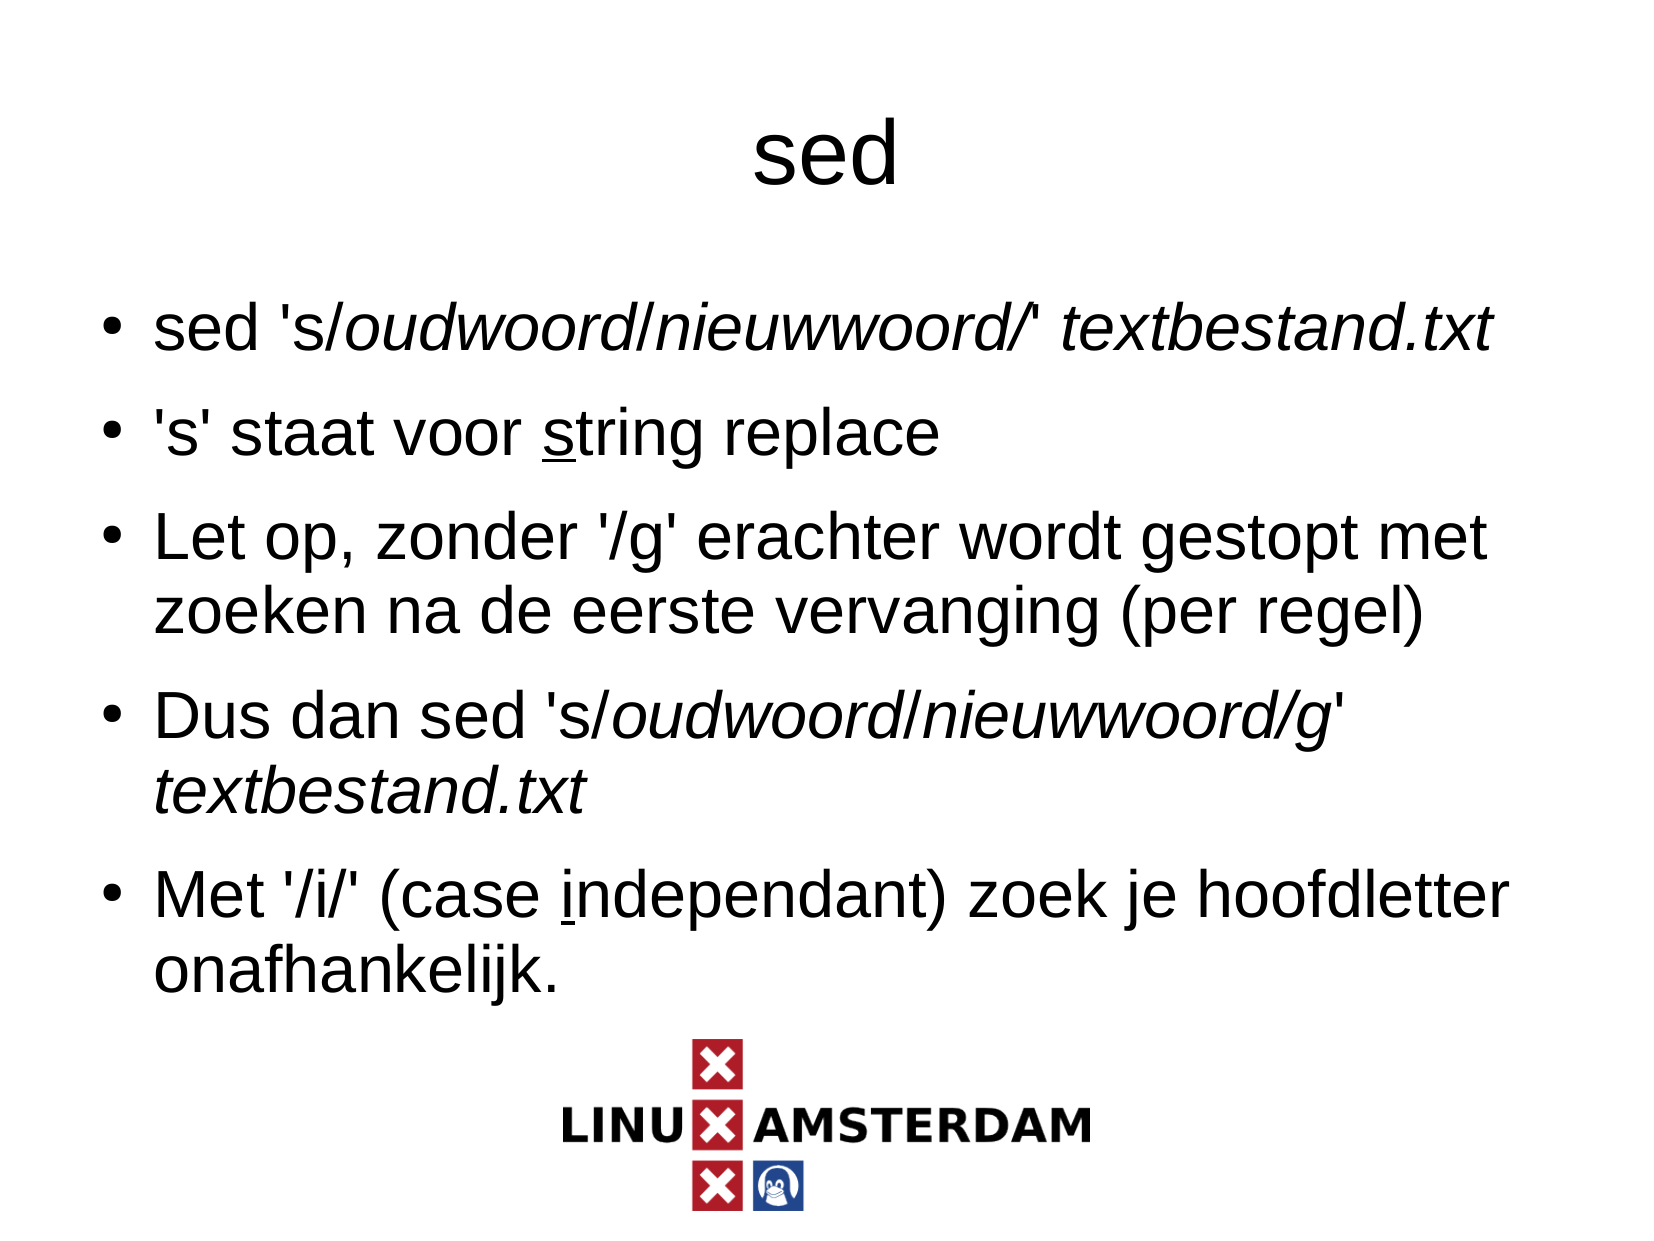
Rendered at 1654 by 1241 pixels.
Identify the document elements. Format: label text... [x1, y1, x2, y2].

list sed 's/oudwoord/nieuwwoord/' textbestand.txt 's' staat voor string replace Let op, zonder '/g' erachter wordt gestopt met zoeken na de eerste vervanging (per regel) Dus dan sed 's/oudwoord/nieuwwoord/g' textbestand.txt Met '/i/' (case independant) zoek je hoofdletter onafhankelijk. [82, 290, 1571, 1010]
picture [563, 1039, 1090, 1211]
title sed [82, 49, 1571, 257]
